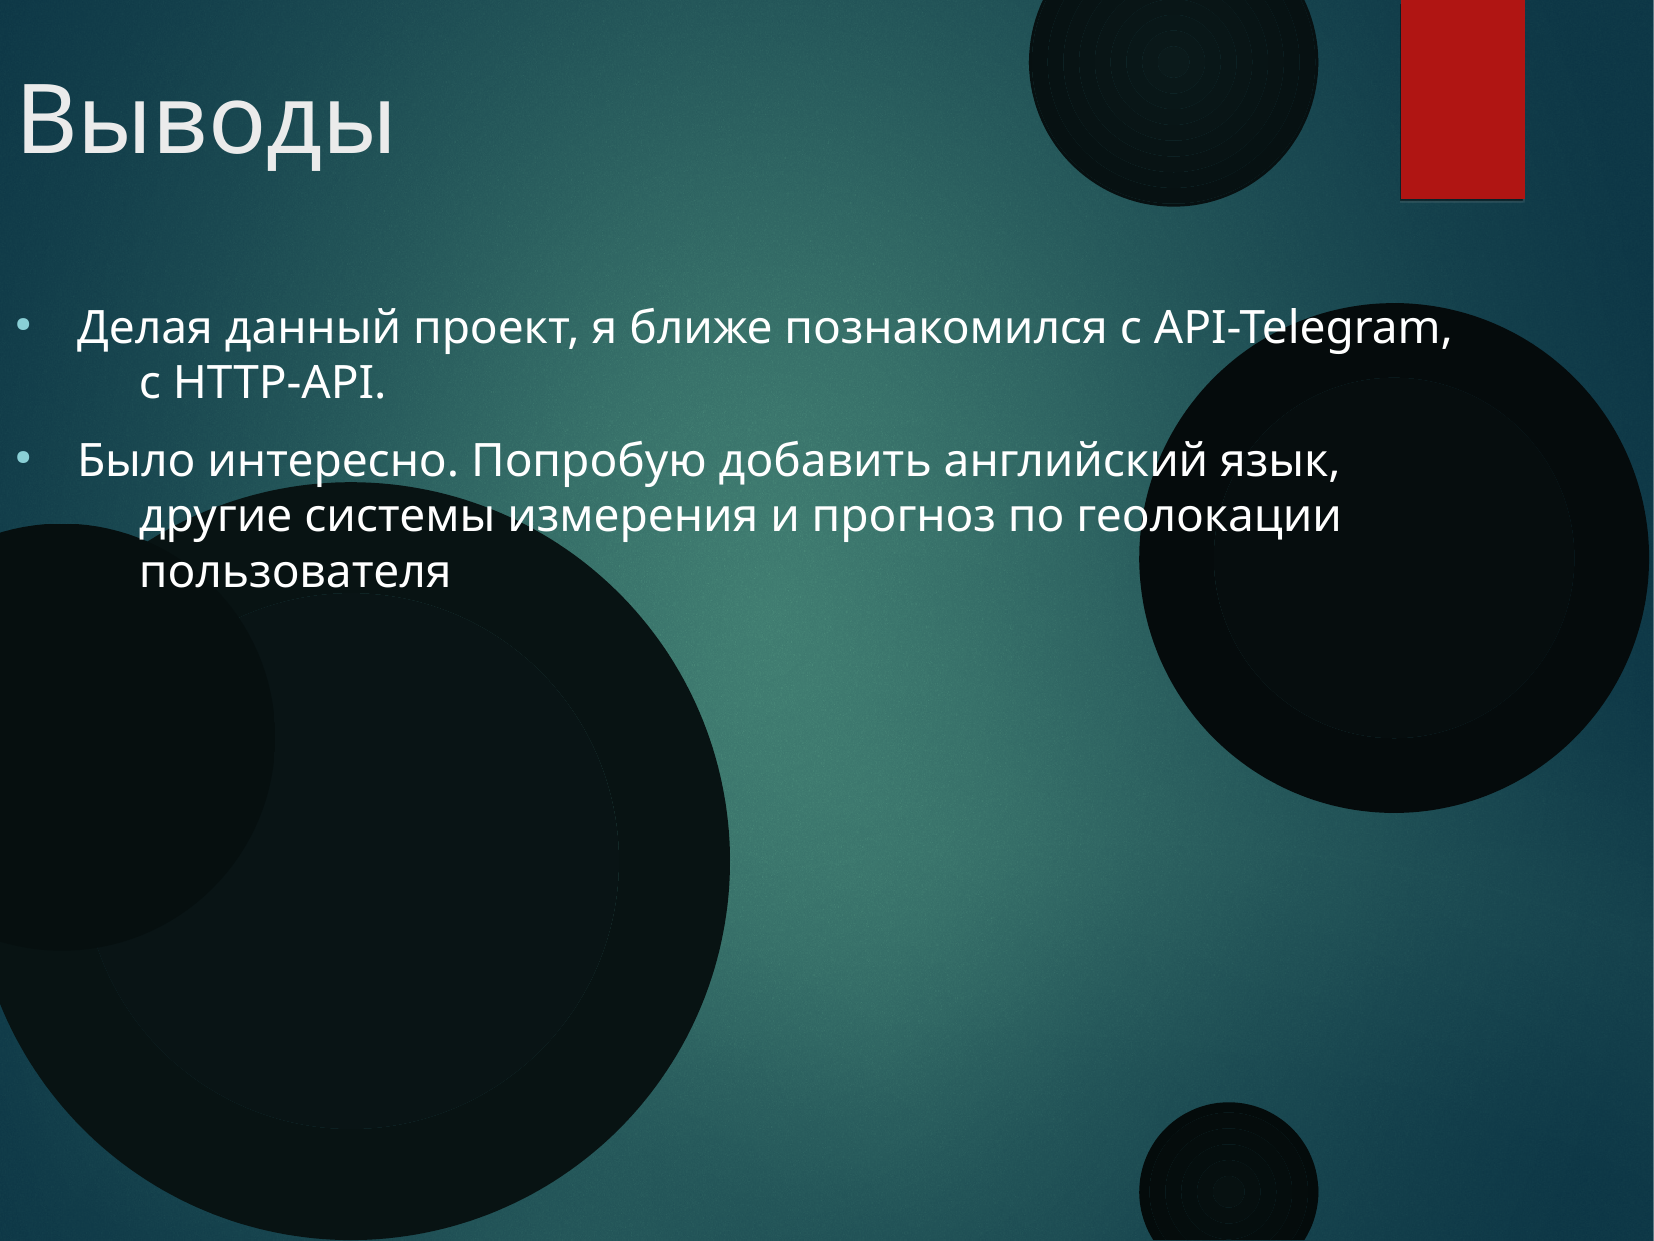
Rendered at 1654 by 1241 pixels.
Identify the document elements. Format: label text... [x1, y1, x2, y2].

list Делая данный проект, я ближе познакомился с API-Telegram, с HTTP-API. Было интересно. Попробую добавить английский язык, другие системы измерения и прогноз по геолокации пользователя [0, 290, 1489, 1010]
title Выводы [0, 49, 1489, 257]
